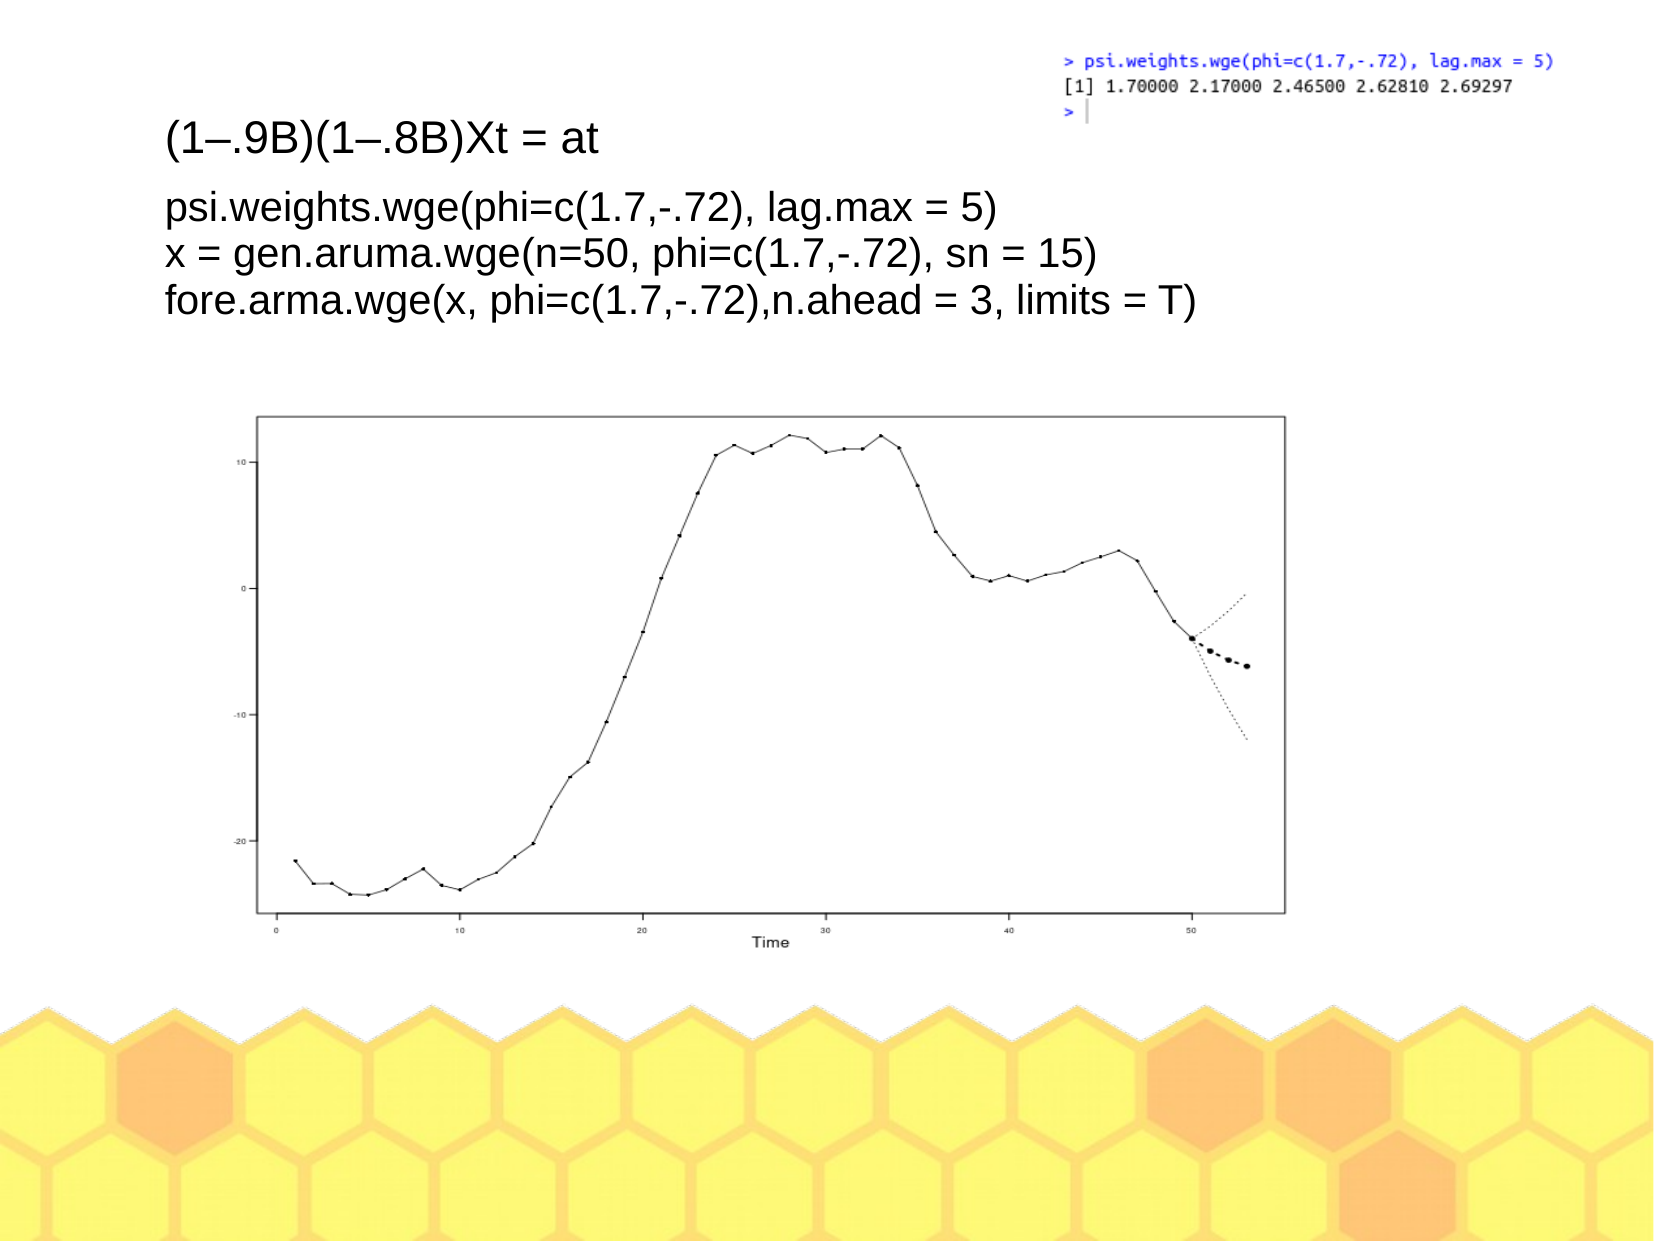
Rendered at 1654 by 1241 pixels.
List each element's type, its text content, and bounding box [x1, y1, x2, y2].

picture [0, 1001, 1654, 1241]
picture [1056, 50, 1606, 136]
picture [213, 399, 1306, 976]
text_box (1–.9B)(1–.8B)Xt = at psi.weights.wge(phi=c(1.7,-.72), lag.max = 5) x = gen.aruma.wge(n=50, phi=c(1.7,-.72), sn = 15) fore.arma.wge(x, phi=c(1.7,-.72),n.ahead = 3, limits = T) [150, 104, 1546, 406]
